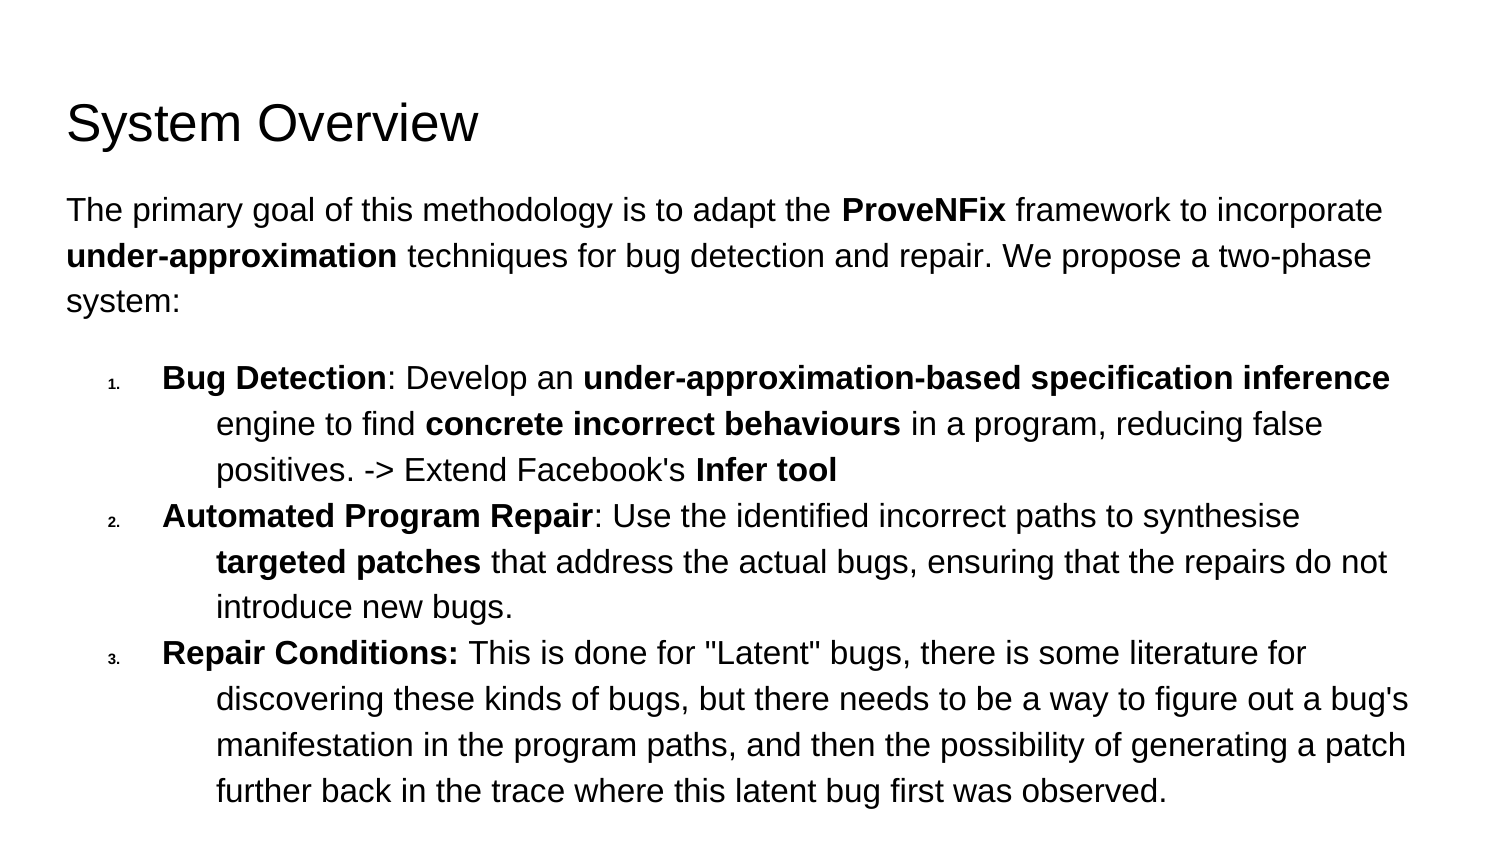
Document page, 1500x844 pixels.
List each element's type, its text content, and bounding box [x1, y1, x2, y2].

title System Overview [51, 72, 1449, 166]
list The primary goal of this methodology is to adapt the ProveNFix framework to incorporate under-approximation techniques for bug detection and repair. We propose a two-phase system: Bug Detection: Develop an under-approximation-based specification inference engine to find concrete incorrect behaviours in a program, reducing false positives. -> Extend Facebook's Infer tool Automated Program Repair: Use the identified incorrect paths to synthesise targeted patches that address the actual bugs, ensuring that the repairs do not introduce new bugs. Repair Conditions: This is done for "Latent" bugs, there is some literature for discovering these kinds of bugs, but there needs to be a way to figure out a bug's manifestation in the program paths, and then the possibility of generating a patch further back in the trace where this latent bug first was observed. [51, 166, 1449, 829]
